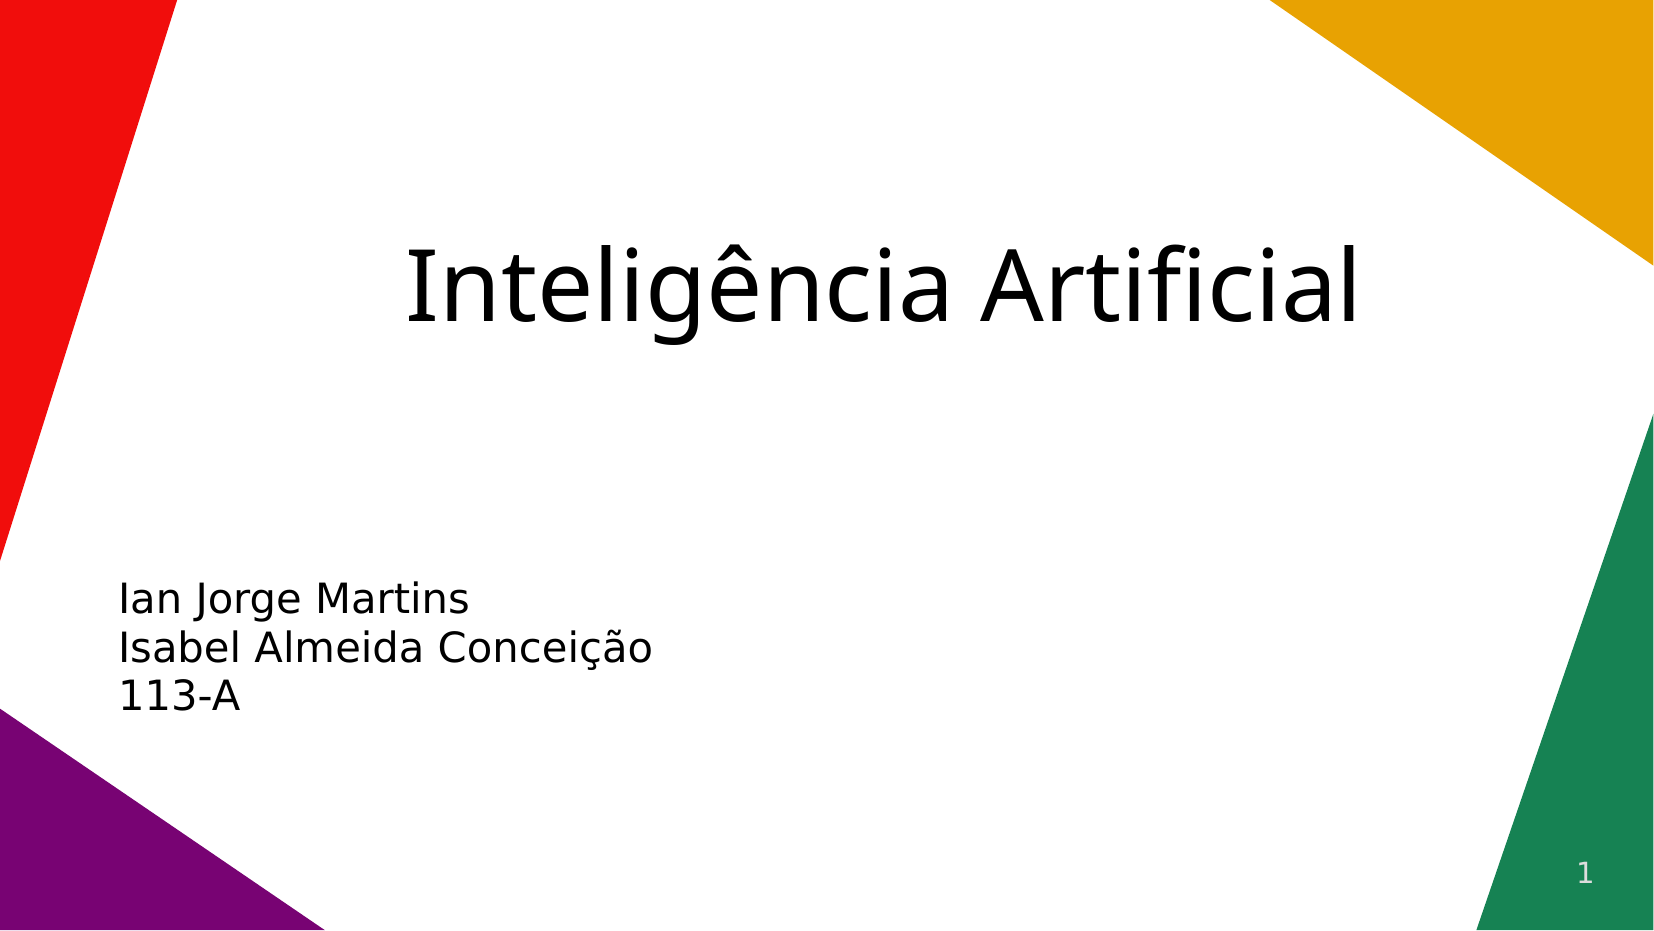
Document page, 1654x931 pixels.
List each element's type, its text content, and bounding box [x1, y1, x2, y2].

title Inteligência Artificial [176, 96, 1594, 469]
subtitle Ian Jorge Martins Isabel Almeida Conceição 113-A [118, 468, 718, 827]
